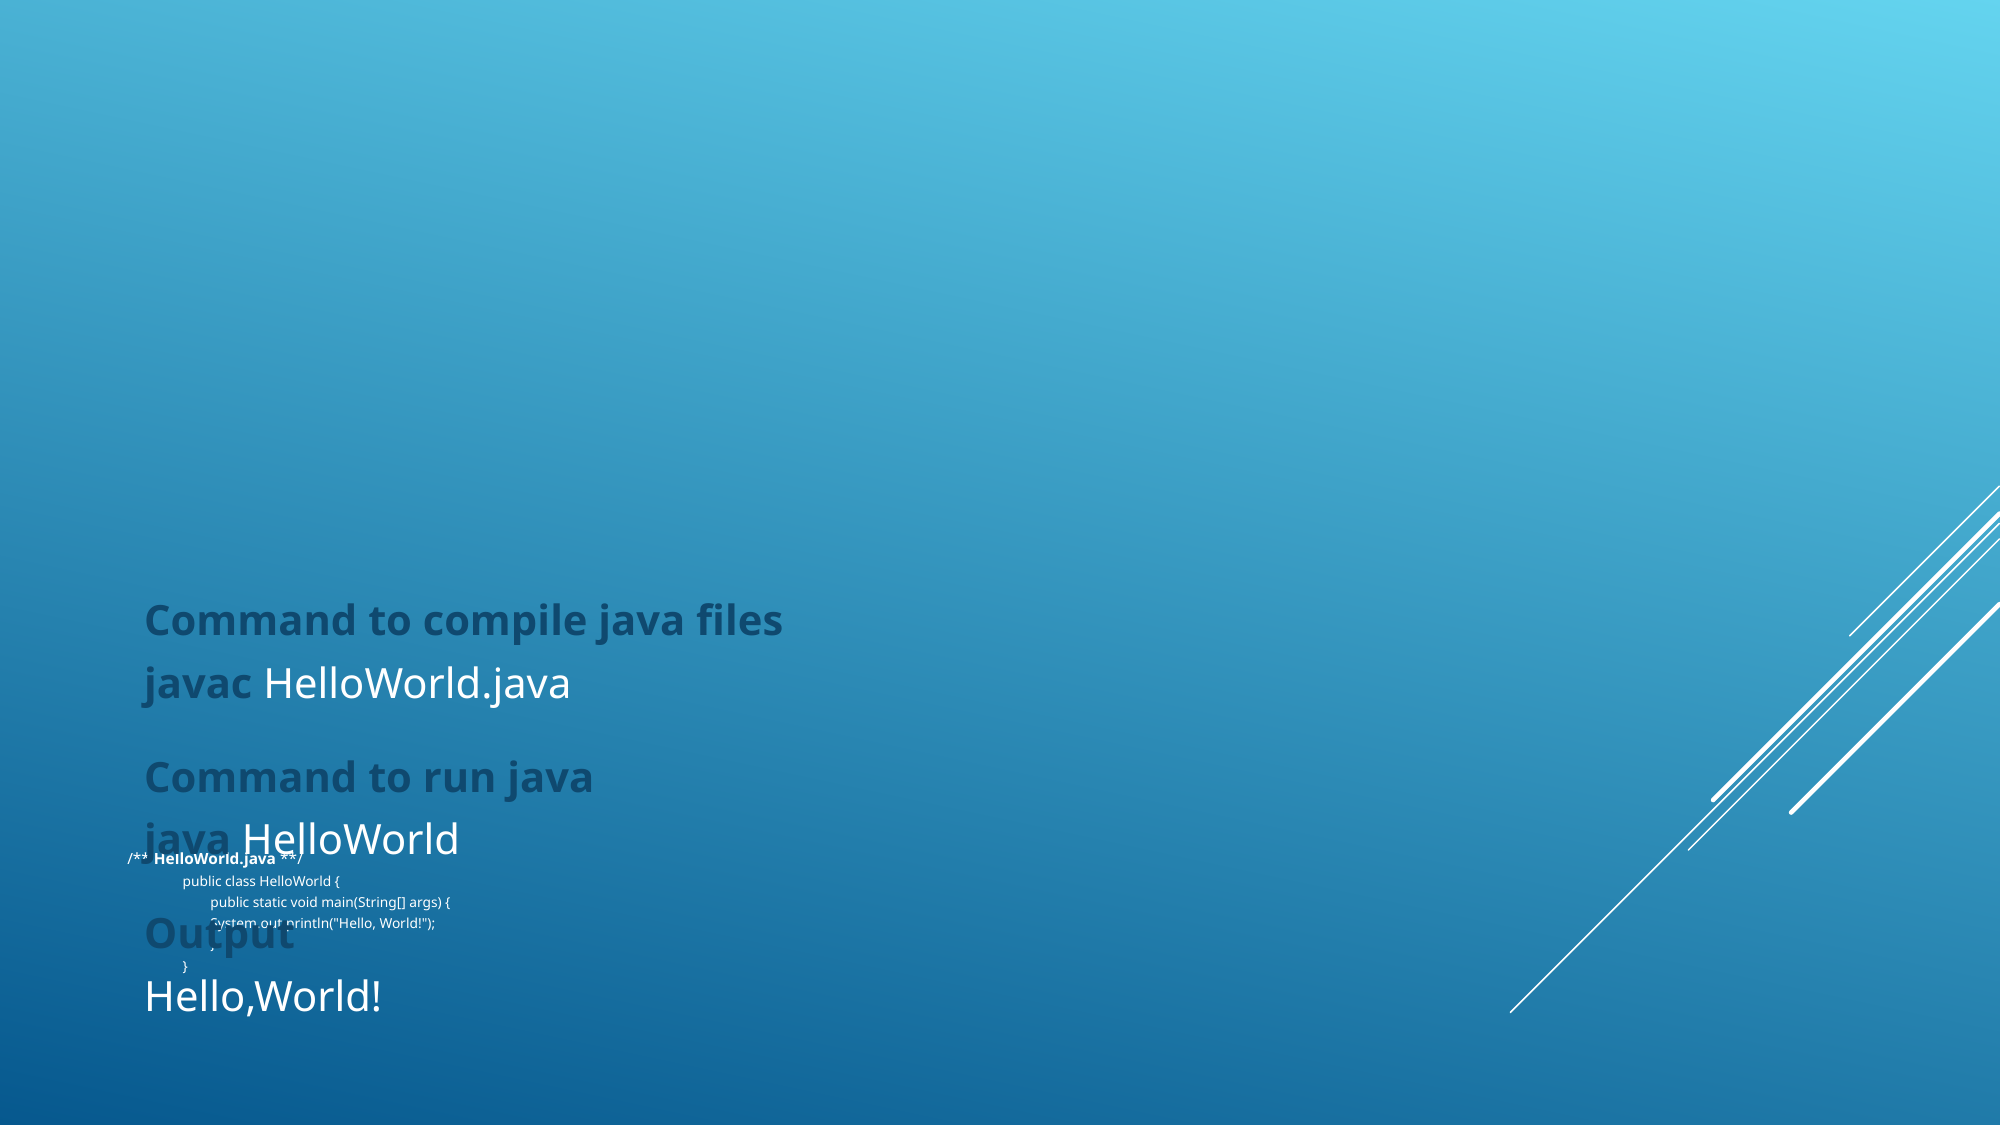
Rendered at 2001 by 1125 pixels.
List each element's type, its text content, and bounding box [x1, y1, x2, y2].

text_box Output Hello,World! [129, 899, 1530, 1056]
text_box Command to run java java HelloWorld [129, 742, 1530, 899]
list /** HelloWorld.java **/ public class HelloWorld { public static void main(String[] args) { System.out.println("Hello, World!"); } } [129, 83, 1530, 491]
text_box Command to compile java files javac HelloWorld.java [129, 586, 1530, 742]
